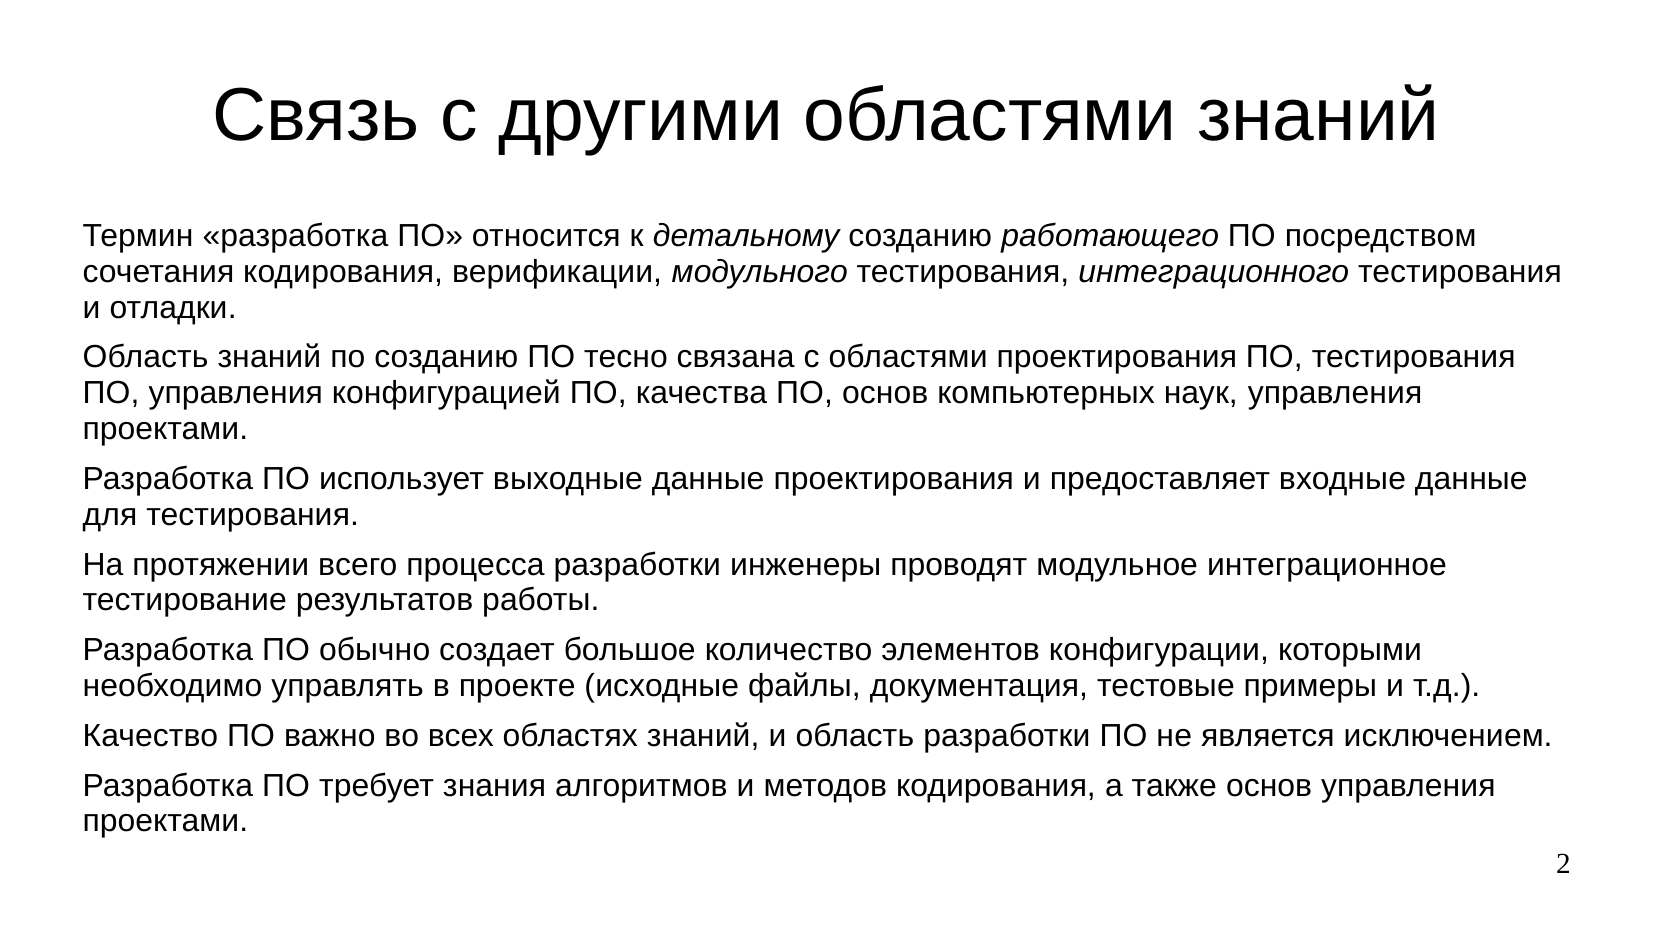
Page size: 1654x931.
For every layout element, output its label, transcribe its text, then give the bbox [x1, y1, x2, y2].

list Термин «разработка ПО» относится к детальному созданию работающего ПО посредством сочетания кодирования, верификации, модульного тестирования, интеграционного тестирования и отладки. Область знаний по созданию ПО тесно связана с областями проектирования ПО, тестирования ПО, управления конфигурацией ПО, качества ПО, основ компьютерных наук, управления проектами. Разработка ПО использует выходные данные проектирования и предоставляет входные данные для тестирования. На протяжении всего процесса разработки инженеры проводят модульное интеграционное тестирование результатов работы. Разработка ПО обычно создает большое количество элементов конфигурации, которыми необходимо управлять в проекте (исходные файлы, документация, тестовые примеры и т.д.). Качество ПО важно во всех областях знаний, и область разработки ПО не является исключением. Разработка ПО требует знания алгоритмов и методов кодирования, а также основ управления проектами. [82, 217, 1571, 857]
title Связь с другими областями знаний [82, 37, 1571, 193]
